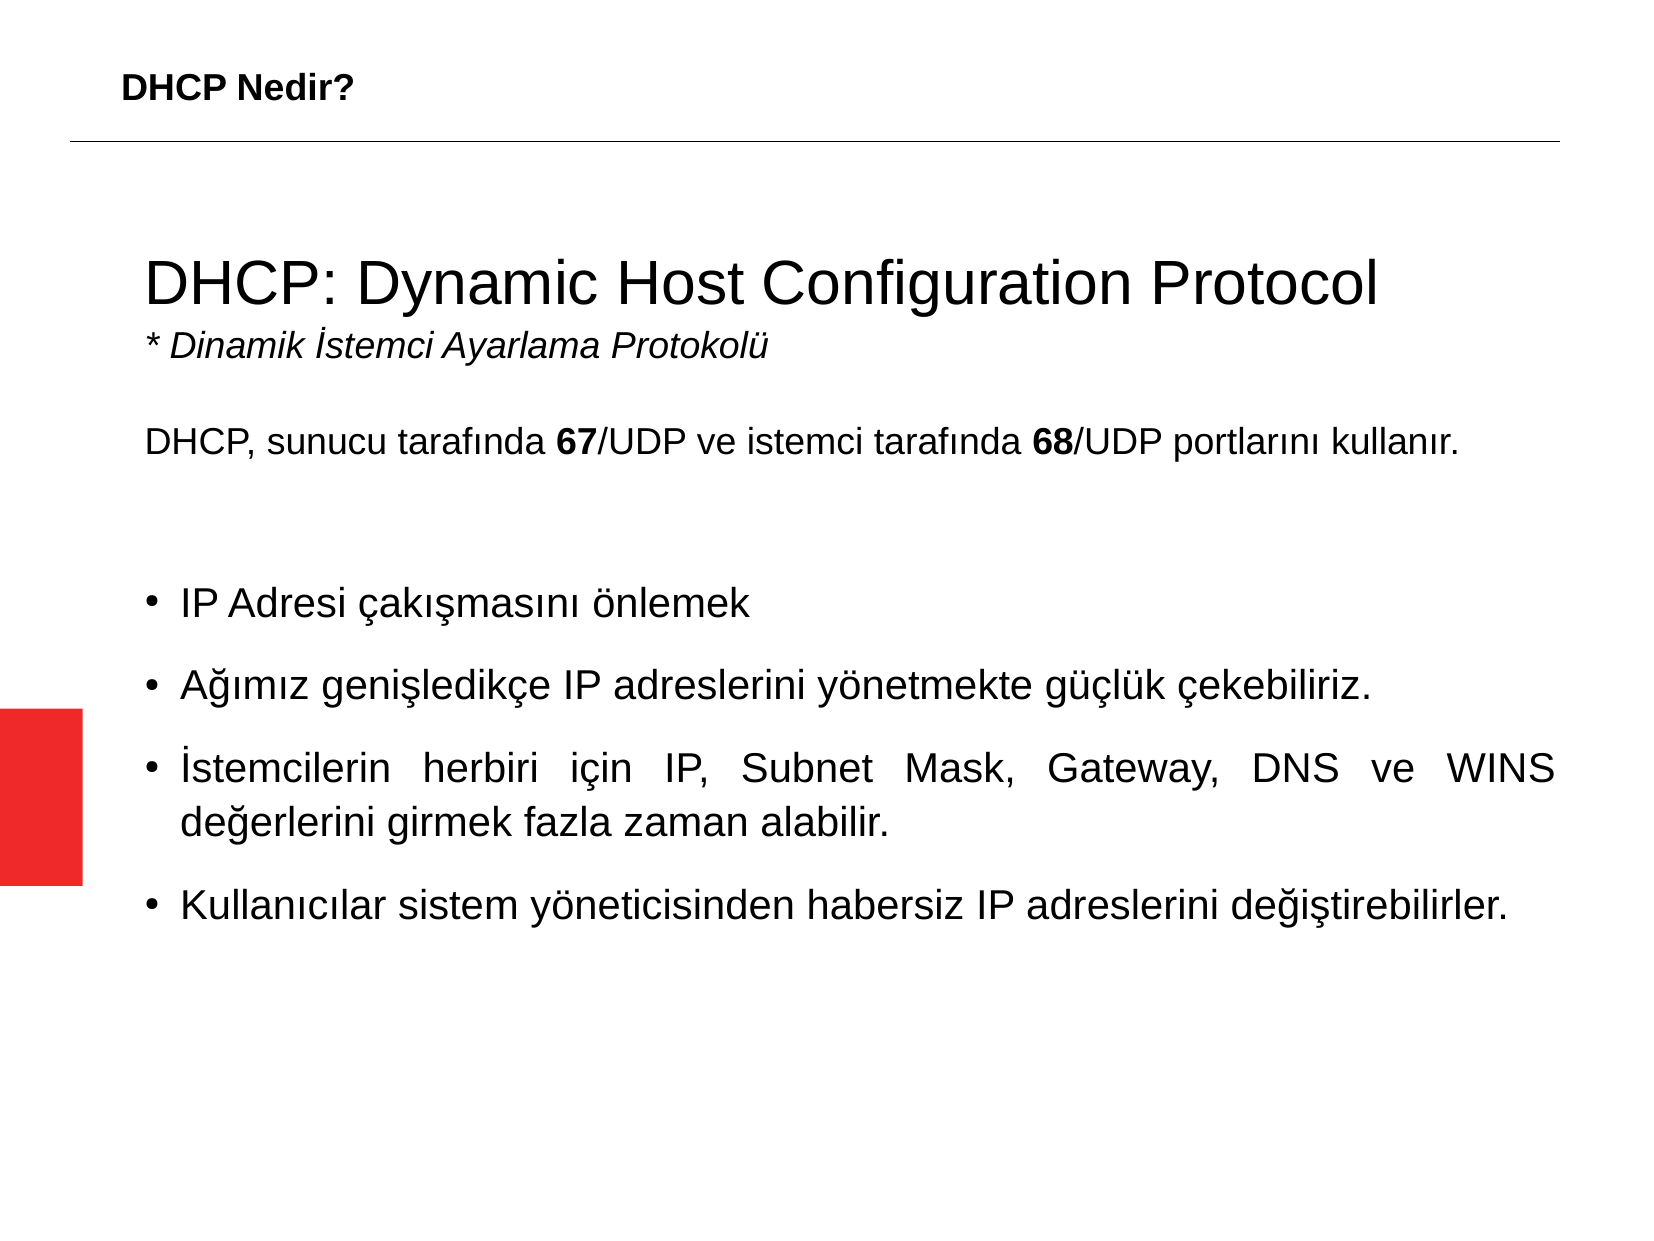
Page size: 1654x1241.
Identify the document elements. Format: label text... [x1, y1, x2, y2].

text_box DHCP: Dynamic Host Configuration Protocol * Dinamik İstemci Ayarlama Protokolü DHCP, sunucu tarafında 67/UDP ve istemci tarafında 68/UDP portlarını kullanır. IP Adresi çakışmasını önlemek Ağımız genişledikçe IP adreslerini yönetmekte güçlük çekebiliriz. İstemcilerin herbiri için IP, Subnet Mask, Gateway, DNS ve WINS değerlerini girmek fazla zaman alabilir. Kullanıcılar sistem yöneticisinden habersiz IP adreslerini değiştirebilirler. [129, 230, 1571, 990]
text_box DHCP Nedir? [106, 59, 1536, 116]
